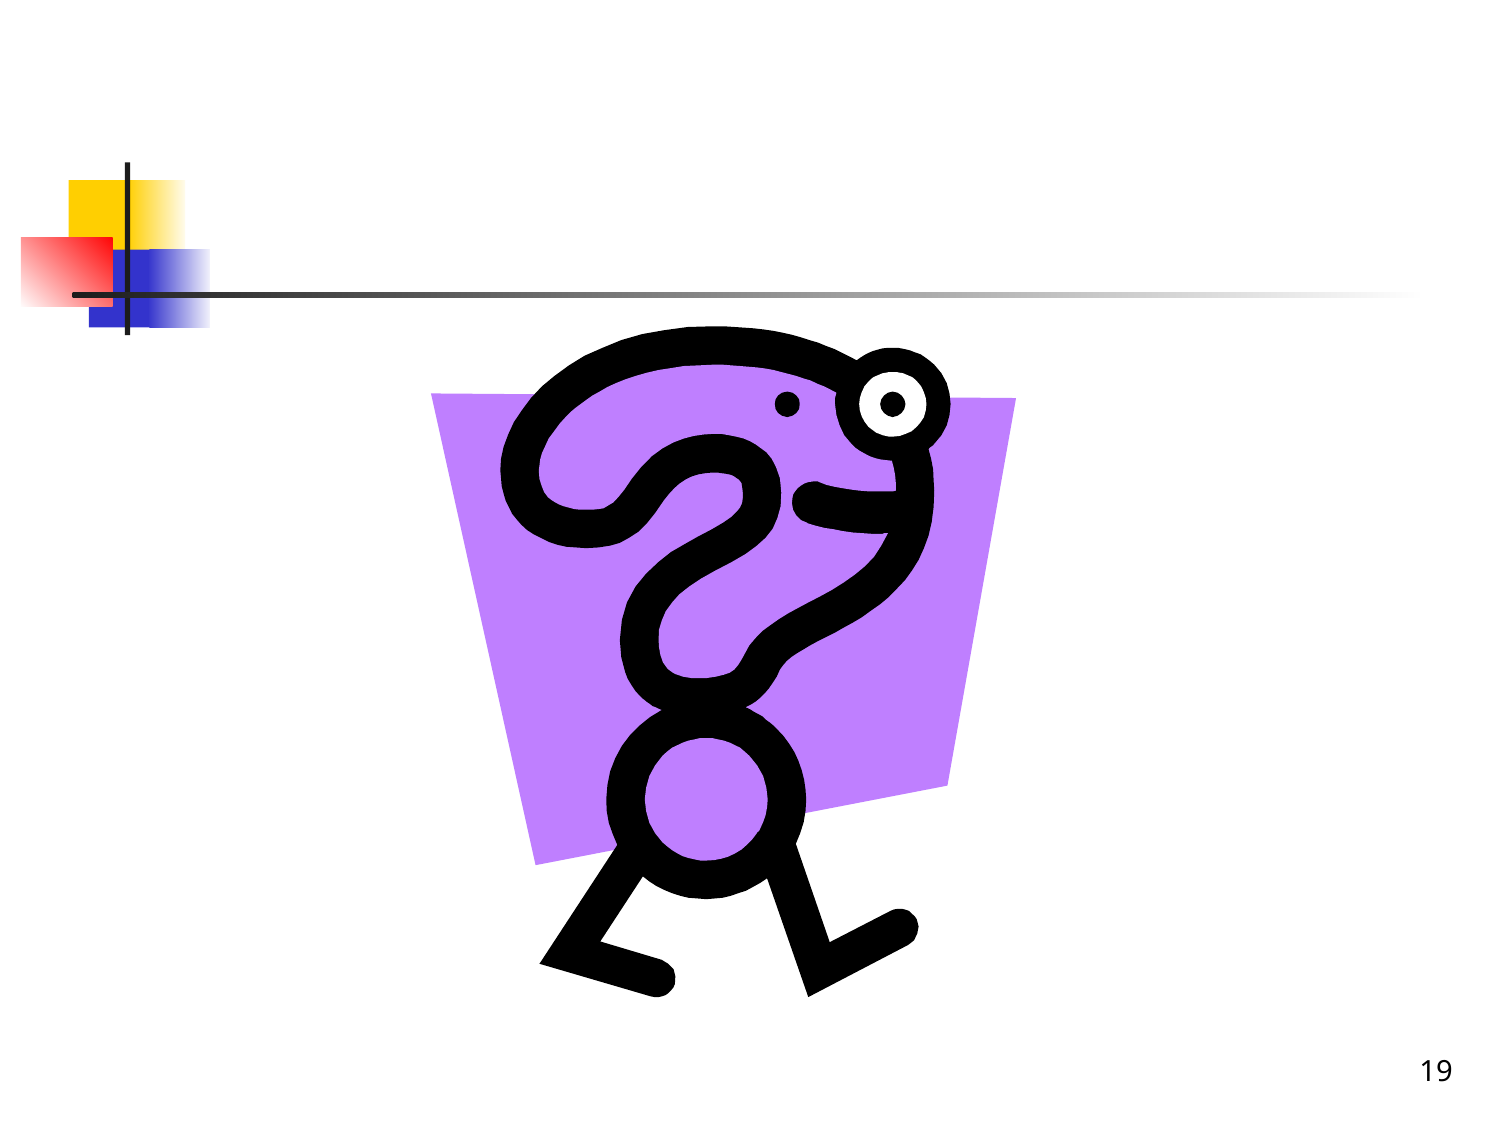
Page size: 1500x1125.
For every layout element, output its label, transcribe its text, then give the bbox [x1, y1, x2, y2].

picture [430, 326, 1016, 1000]
slide_number <number> [1155, 1024, 1468, 1100]
